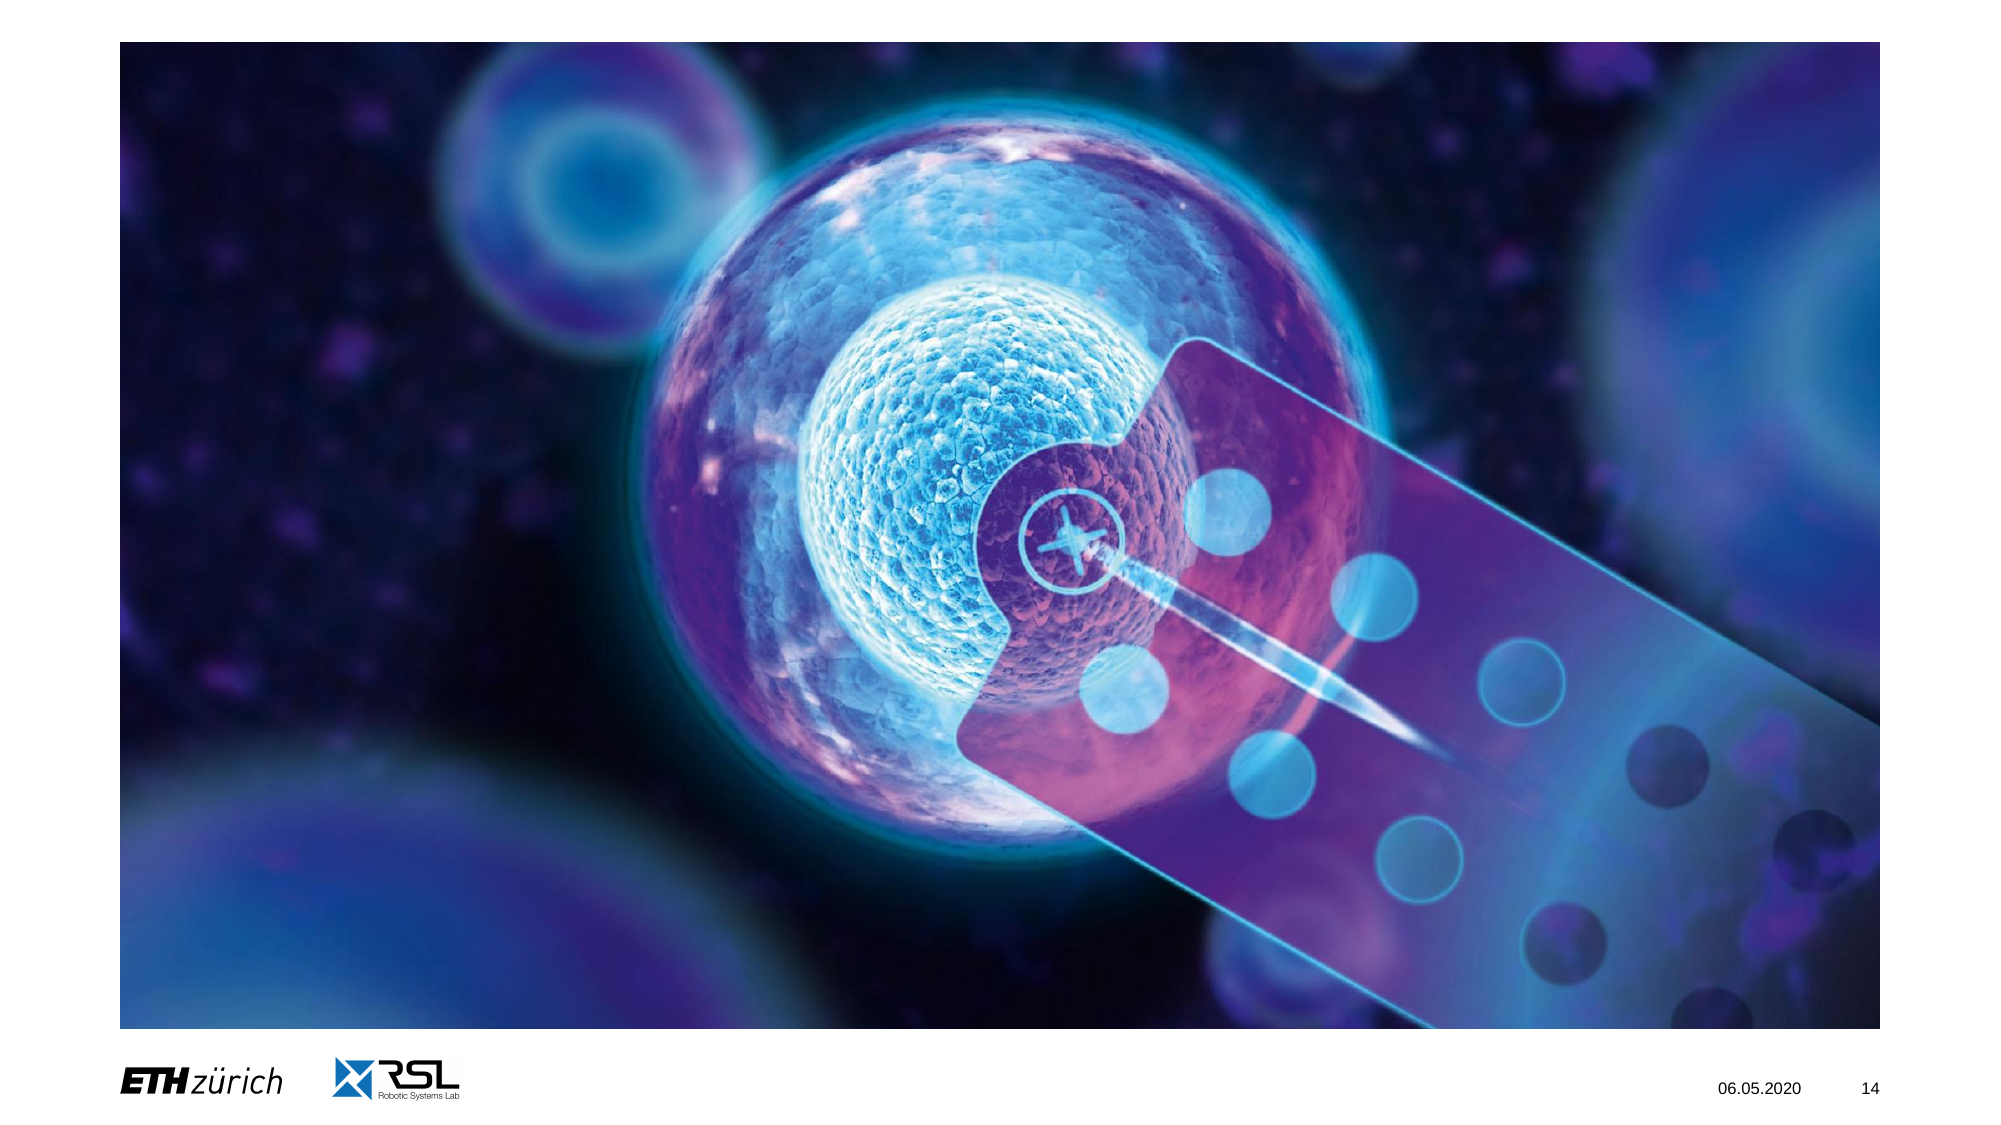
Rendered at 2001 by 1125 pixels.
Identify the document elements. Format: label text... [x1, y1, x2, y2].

picture [120, 42, 1880, 1029]
picture [327, 1052, 464, 1106]
picture [120, 1067, 282, 1094]
slide_number 06.05.2020 [1718, 1069, 1819, 1106]
slide_number <number> [1827, 1069, 1880, 1106]
